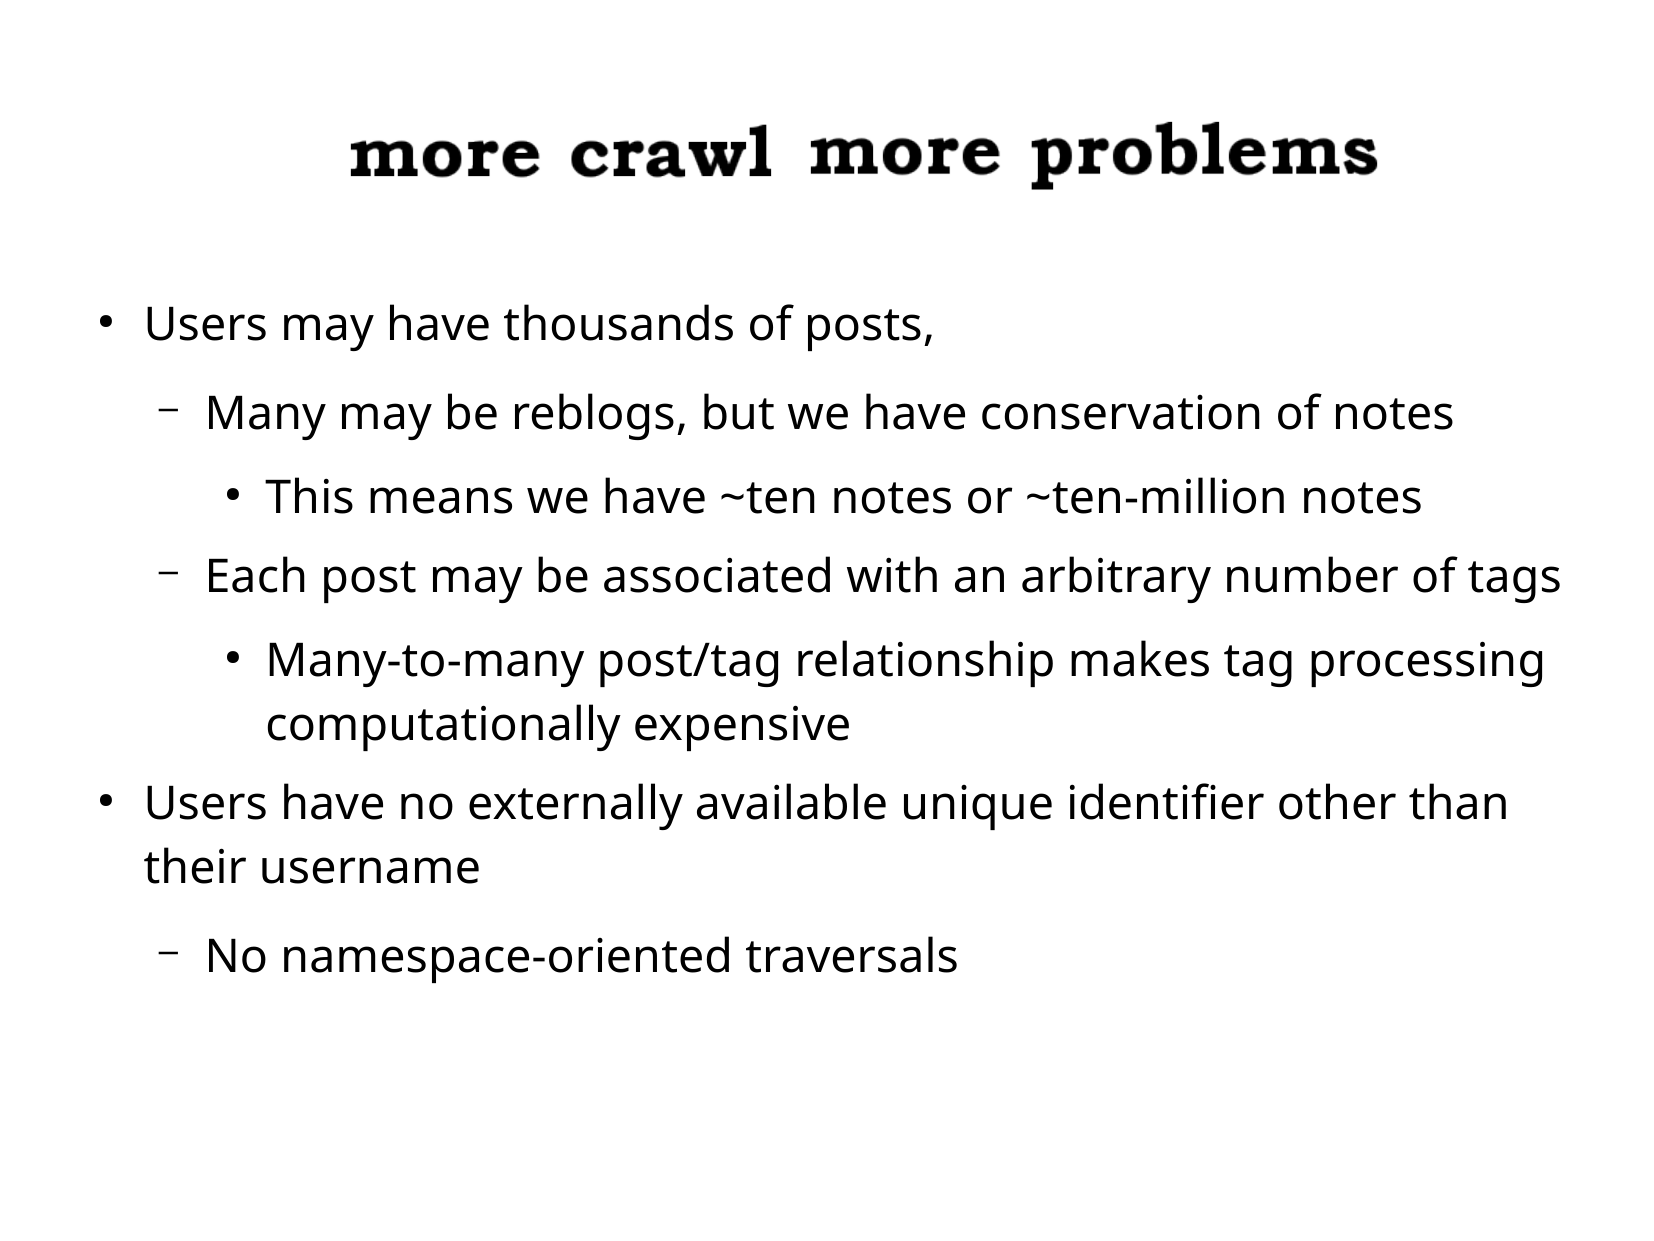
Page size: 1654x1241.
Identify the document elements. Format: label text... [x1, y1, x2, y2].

list Users may have thousands of posts, Many may be reblogs, but we have conservation of notes This means we have ~ten notes or ~ten-million notes Each post may be associated with an arbitrary number of tags Many-to-many post/tag relationship makes tag processing computationally expensive Users have no externally available unique identifier other than their username No namespace-oriented traversals [82, 290, 1571, 1010]
picture [340, 95, 1654, 208]
